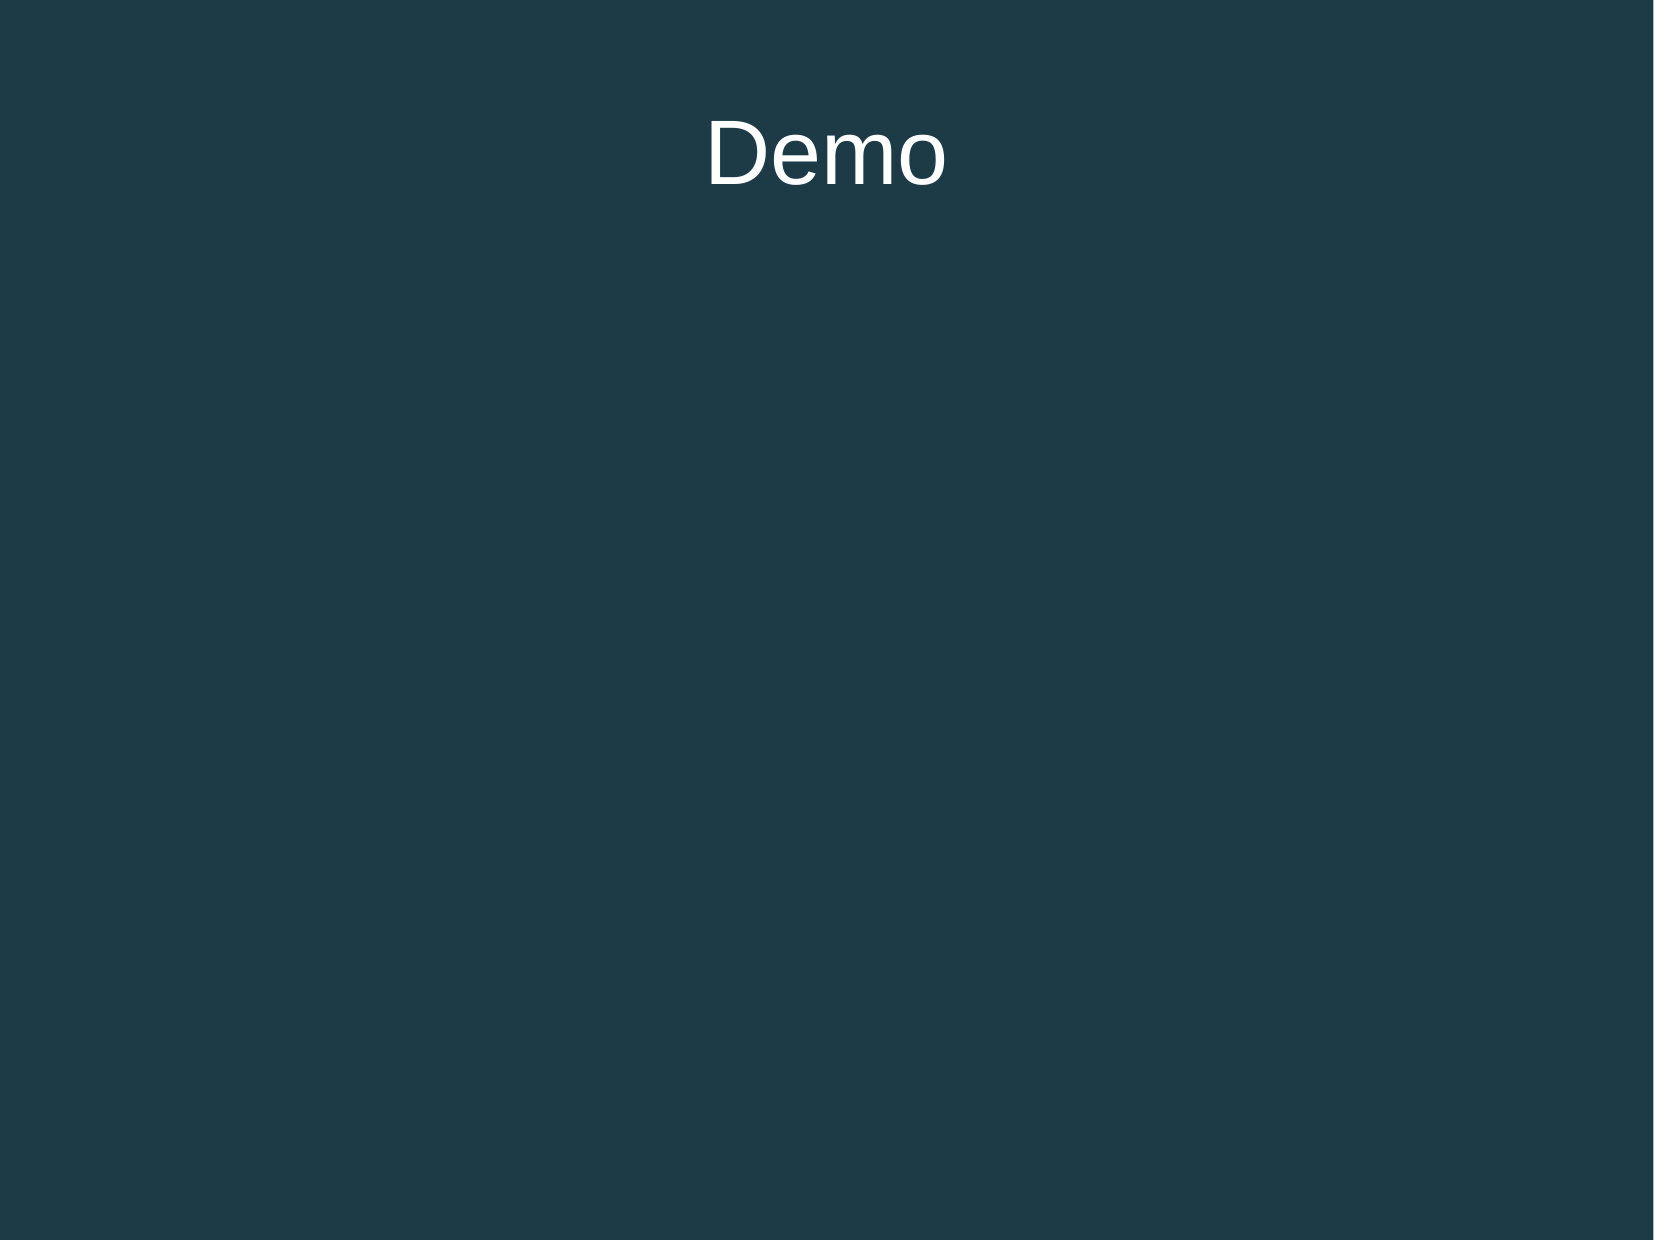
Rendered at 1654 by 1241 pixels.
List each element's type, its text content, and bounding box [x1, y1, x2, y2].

title Demo [82, 49, 1571, 257]
